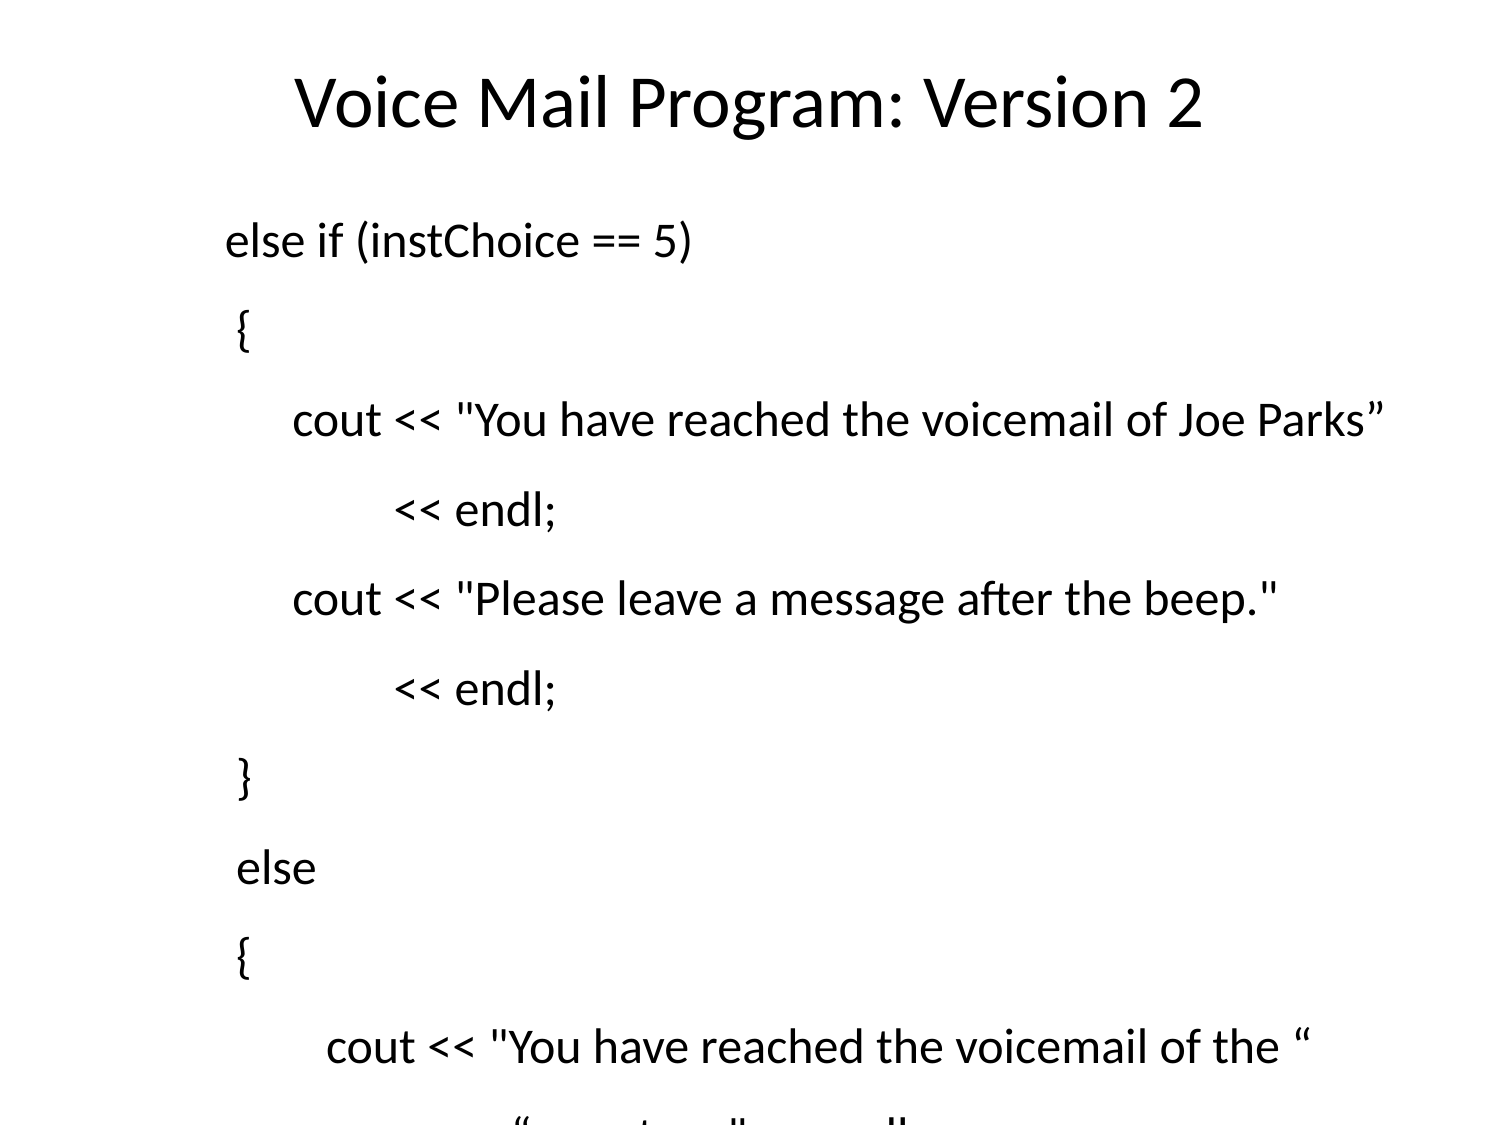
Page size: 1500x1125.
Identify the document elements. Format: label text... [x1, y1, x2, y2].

title Voice Mail Program: Version 2 [75, 45, 1425, 163]
list else if (instChoice == 5) { cout << "You have reached the voicemail of Joe Parks” << endl; cout << "Please leave a message after the beep." << endl; } else { cout << "You have reached the voicemail of the “ << “secretary." << endl; cout << "Please leave a message after the beep." << endl; } } // end of deptChoice == 1 [75, 200, 1450, 1125]
